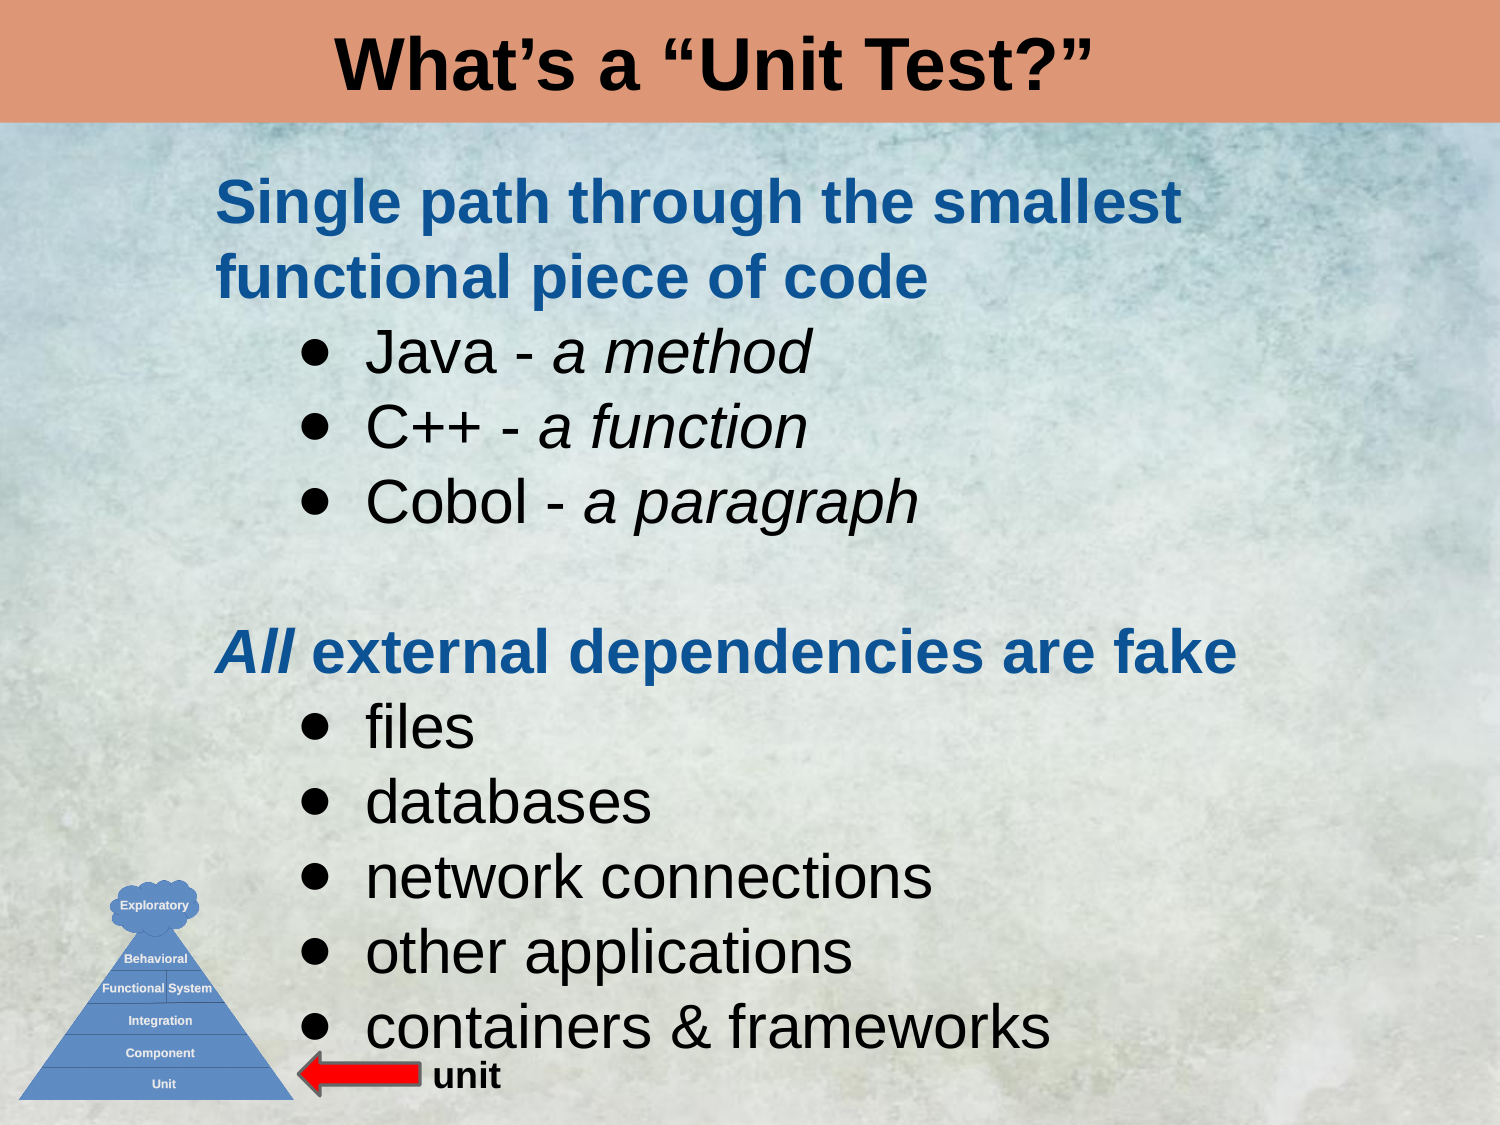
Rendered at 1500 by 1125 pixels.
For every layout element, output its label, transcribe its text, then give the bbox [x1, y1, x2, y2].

text_box unit [417, 1035, 552, 1103]
text_box What’s a “Unit Test?” [0, 0, 1500, 123]
subtitle Single path through the smallest functional piece of code Java - a method C++ - a function Cobol - a paragraph All external dependencies are fake files databases network connections other applications containers & frameworks [200, 146, 1475, 1073]
text_box [297, 1052, 417, 1096]
picture [0, 123, 1500, 1125]
